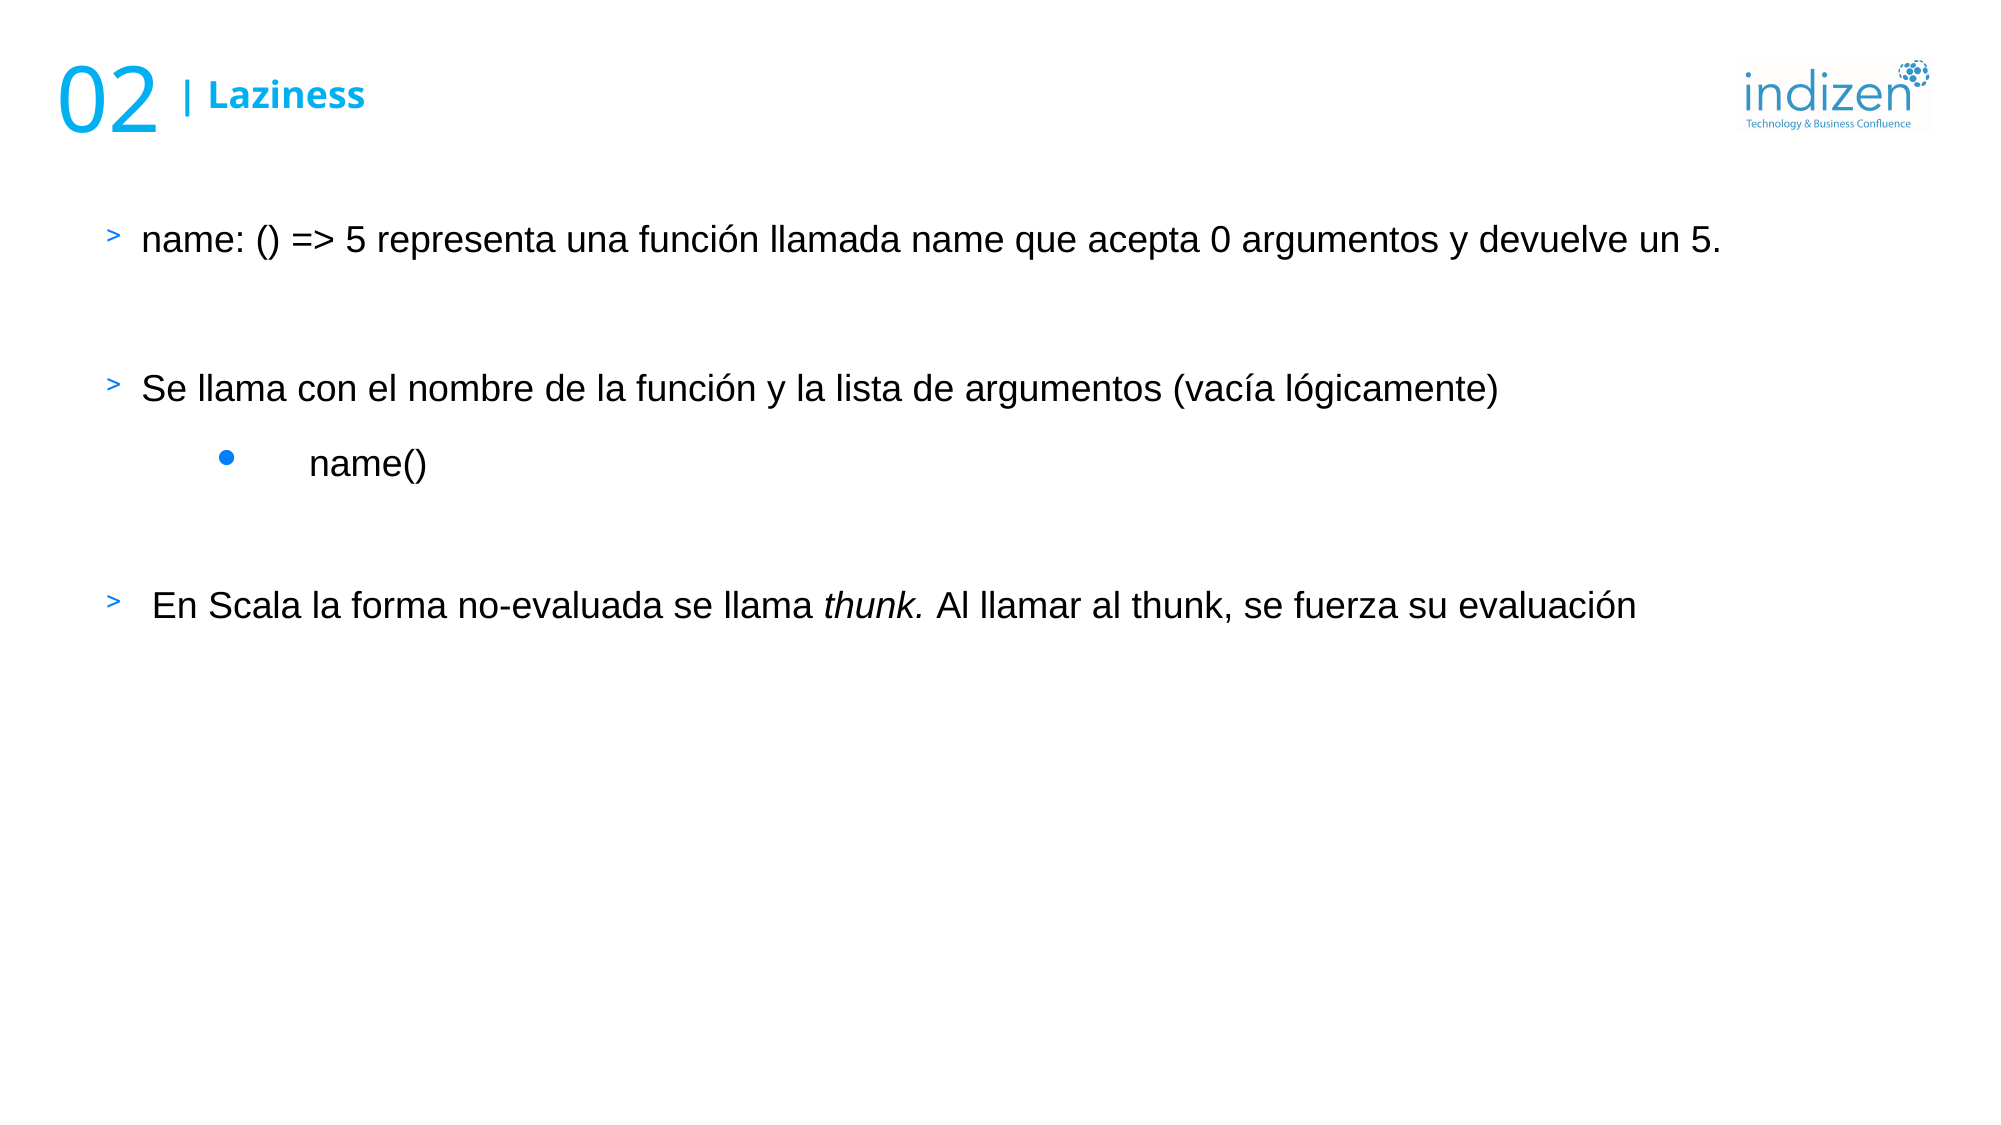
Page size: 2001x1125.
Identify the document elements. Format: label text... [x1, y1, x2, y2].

text_box 02 [41, 45, 1392, 127]
picture [1737, 57, 1931, 133]
list name: () => 5 representa una función llamada name que acepta 0 argumentos y devuelve un 5. Se llama con el nombre de la función y la lista de argumentos (vacía lógicamente) name() En Scala la forma no-evaluada se llama thunk. Al llamar al thunk, se fuerza su evaluación [106, 212, 1869, 978]
text_box | Laziness [157, 60, 1276, 126]
text_box 02 [69, 72, 96, 126]
